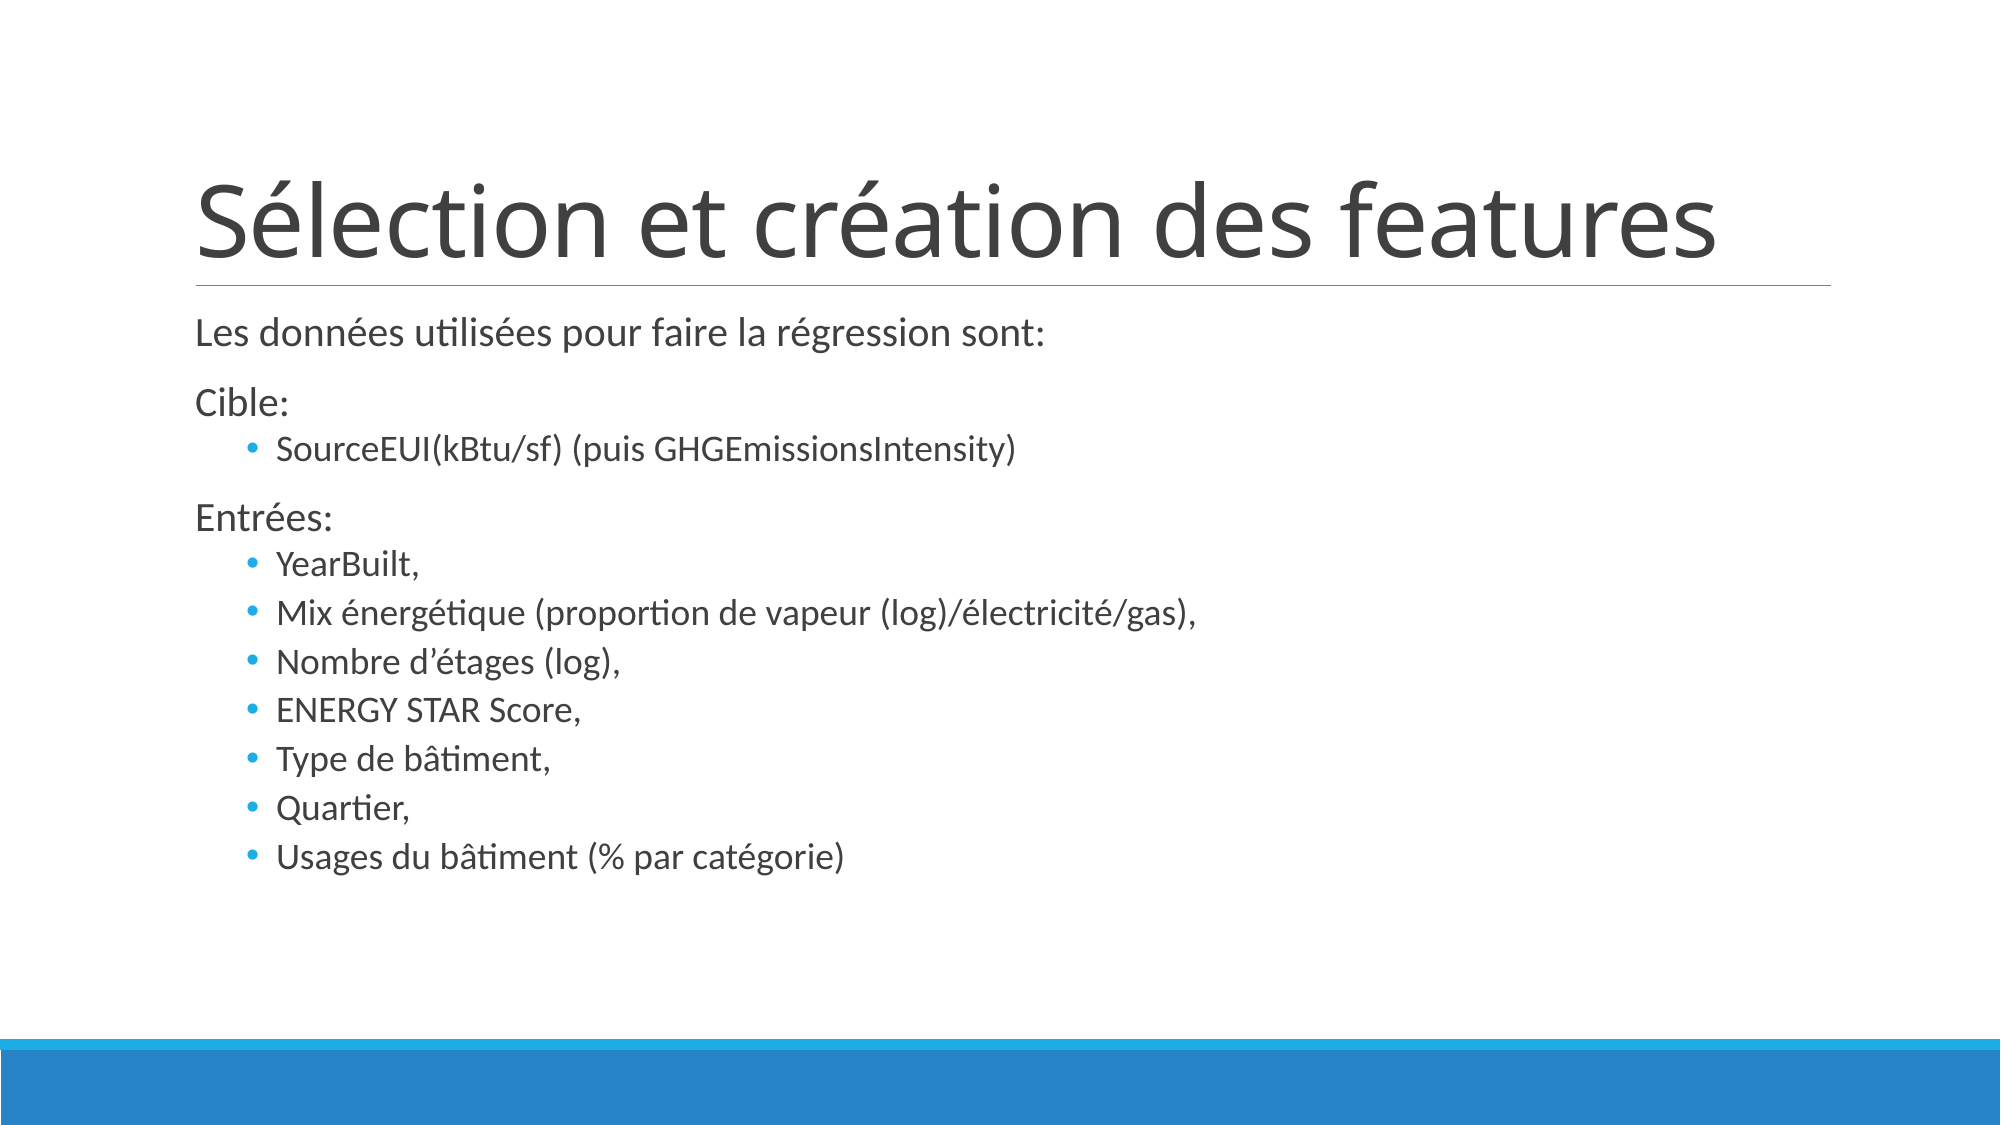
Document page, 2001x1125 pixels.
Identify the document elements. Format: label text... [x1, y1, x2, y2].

list Les données utilisées pour faire la régression sont: Cible: SourceEUI(kBtu/sf) (puis GHGEmissionsIntensity) Entrées: YearBuilt, Mix énergétique (proportion de vapeur (log)/électricité/gas), Nombre d’étages (log), ENERGY STAR Score, Type de bâtiment, Quartier, Usages du bâtiment (% par catégorie) [180, 302, 1831, 963]
title Sélection et création des features [180, 47, 1831, 286]
